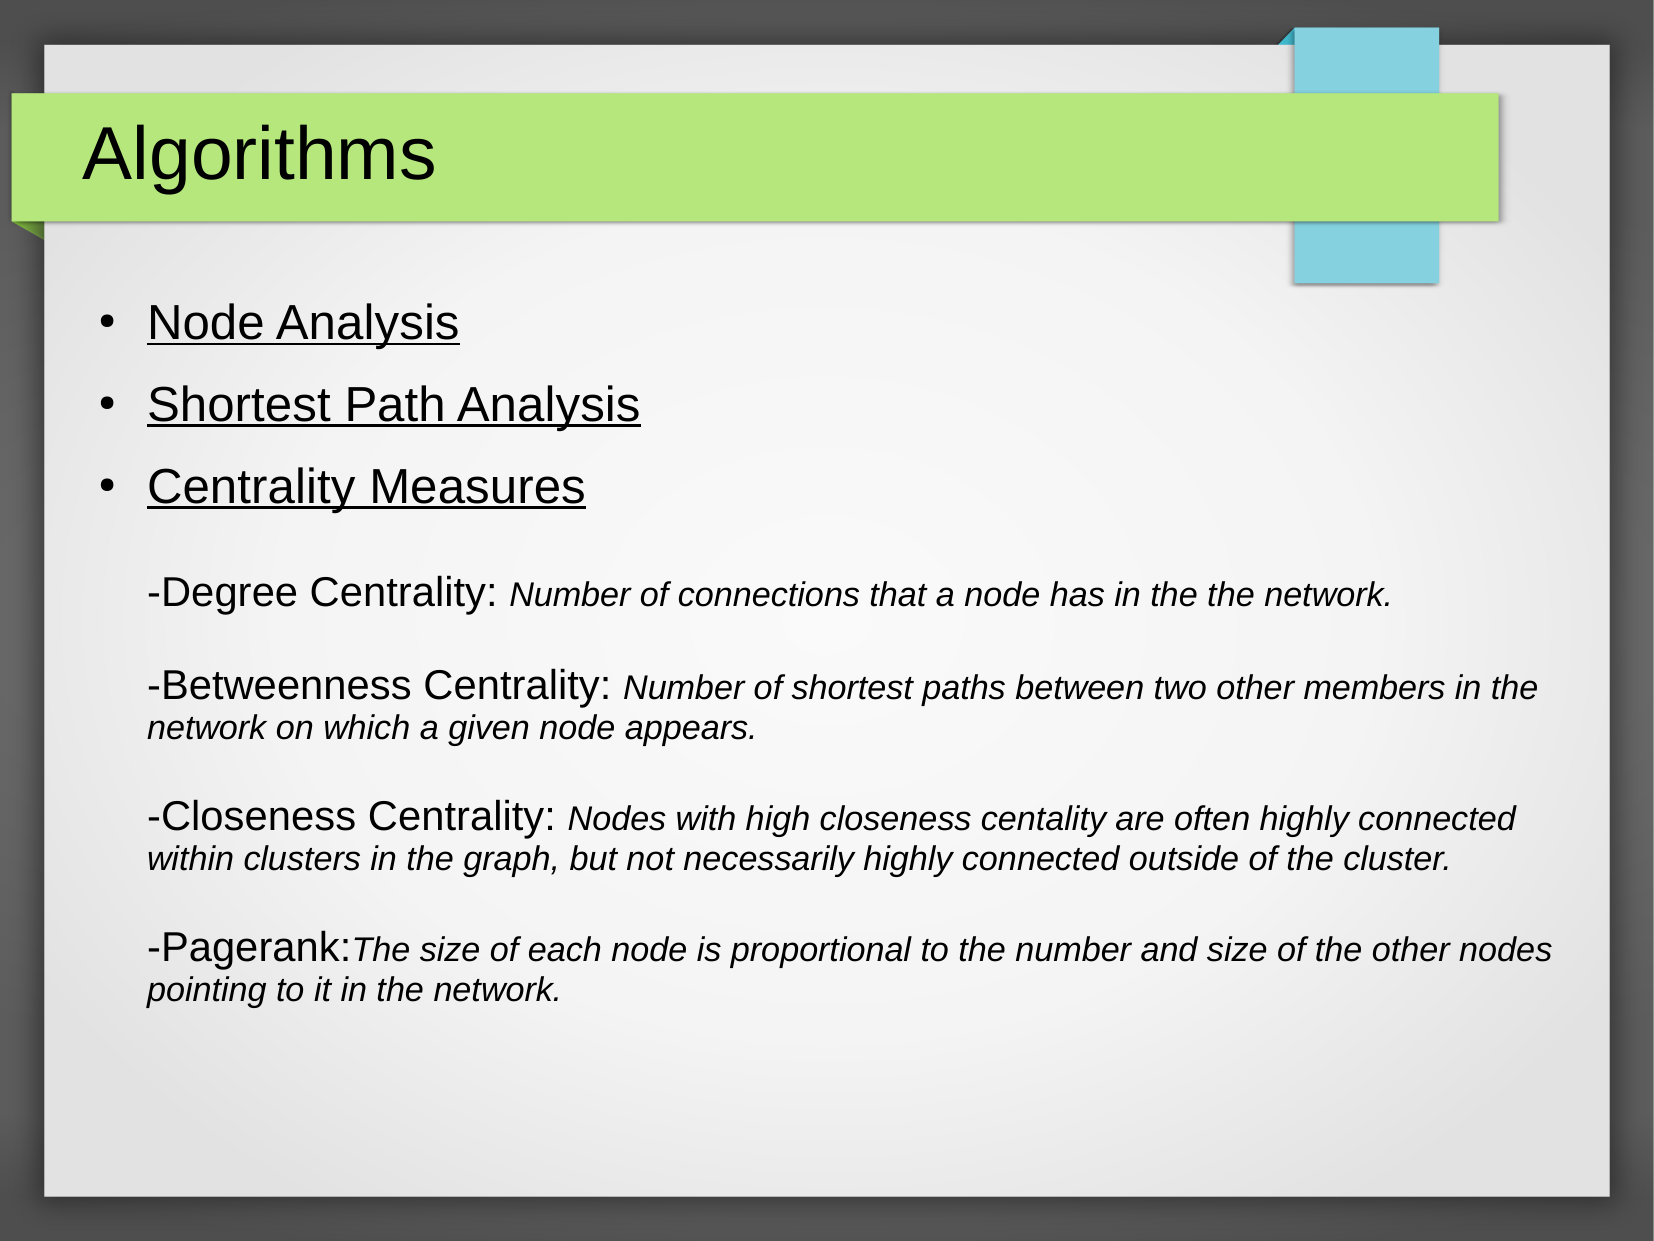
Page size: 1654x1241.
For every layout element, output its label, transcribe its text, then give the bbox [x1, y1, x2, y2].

list Node Analysis Shortest Path Analysis Centrality Measures -Degree Centrality: Number of connections that a node has in the the network. -Betweenness Centrality: Number of shortest paths between two other members in the network on which a given node appears. -Closeness Centrality: Nodes with high closeness centality are often highly connected within clusters in the graph, but not necessarily highly connected outside of the cluster. -Pagerank:The size of each node is proportional to the number and size of the other nodes pointing to it in the network. [82, 295, 1571, 1015]
title Algorithms [82, 94, 1264, 213]
picture [0, 0, 1654, 1241]
